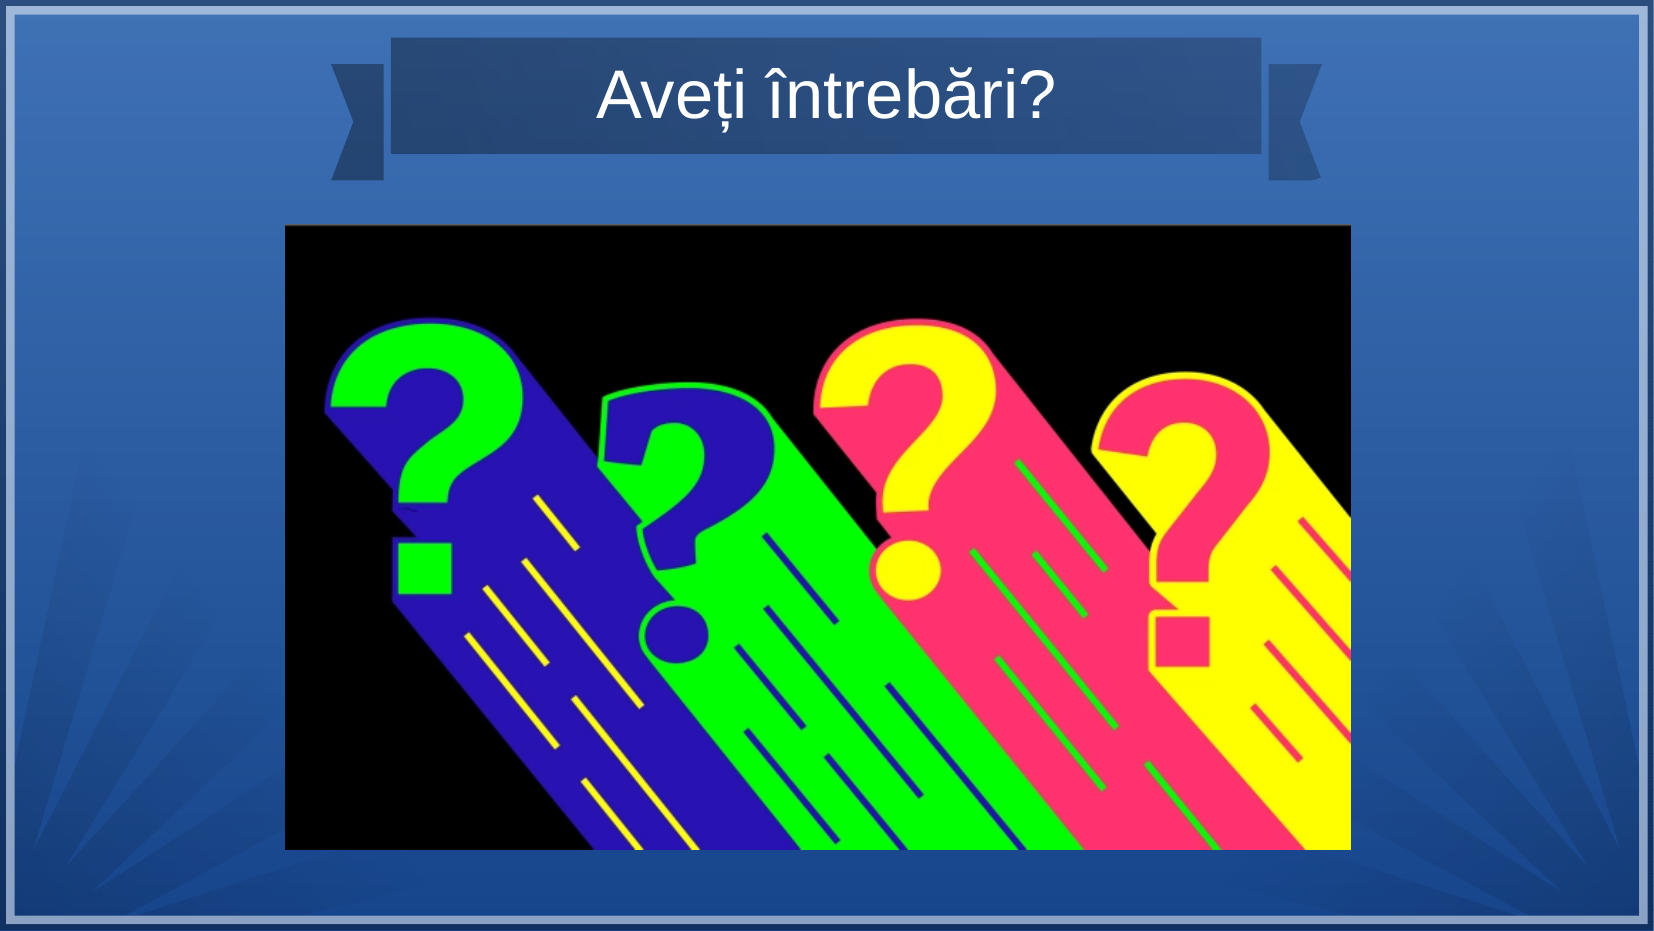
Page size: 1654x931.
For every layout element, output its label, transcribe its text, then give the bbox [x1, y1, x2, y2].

picture [285, 224, 1351, 850]
title Aveți întrebări? [389, 35, 1264, 154]
